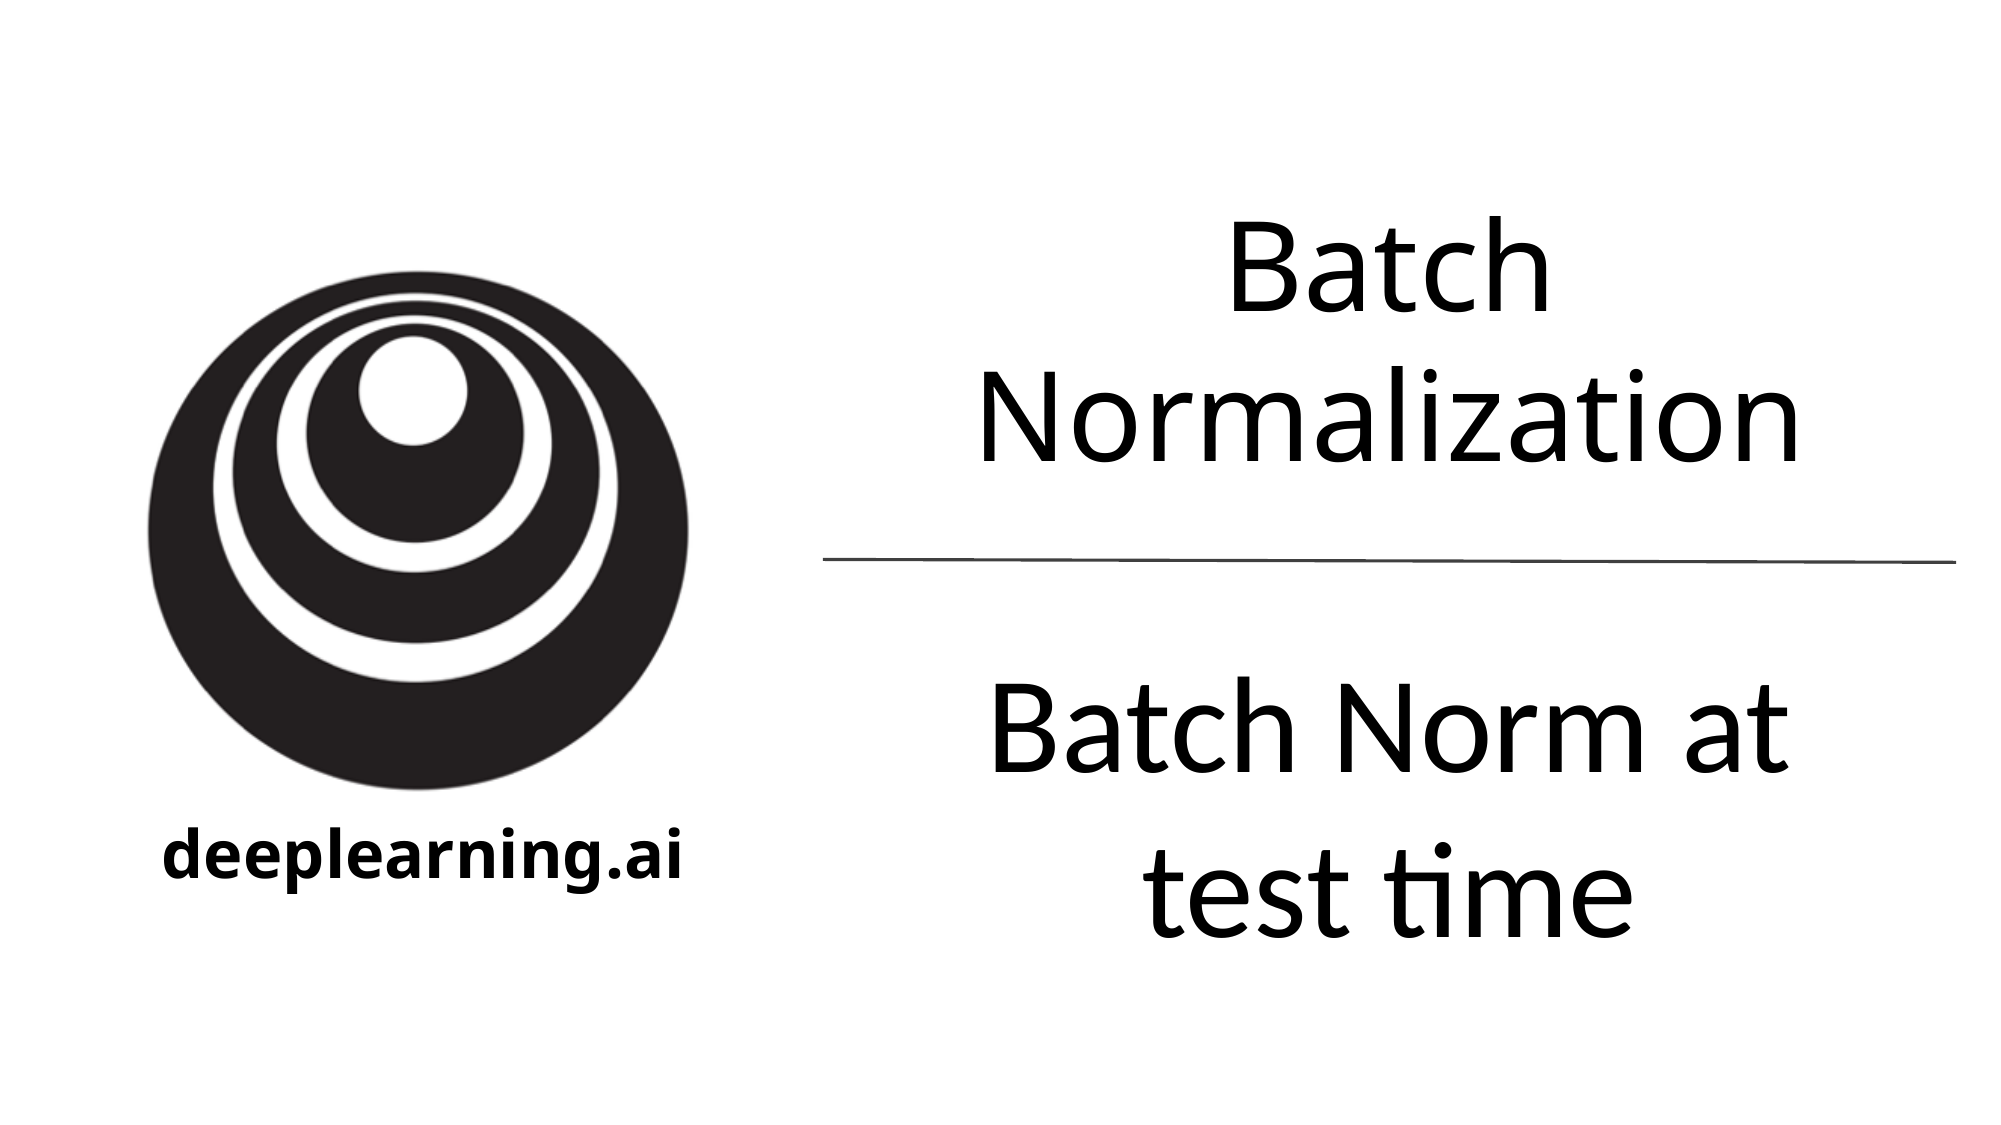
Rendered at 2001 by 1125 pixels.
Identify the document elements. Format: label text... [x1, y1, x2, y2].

picture [108, 234, 739, 768]
text_box Batch Norm at test time [768, 627, 2000, 973]
title Batch Normalization [899, 194, 1880, 495]
text_box deeplearning.ai [56, 768, 790, 901]
